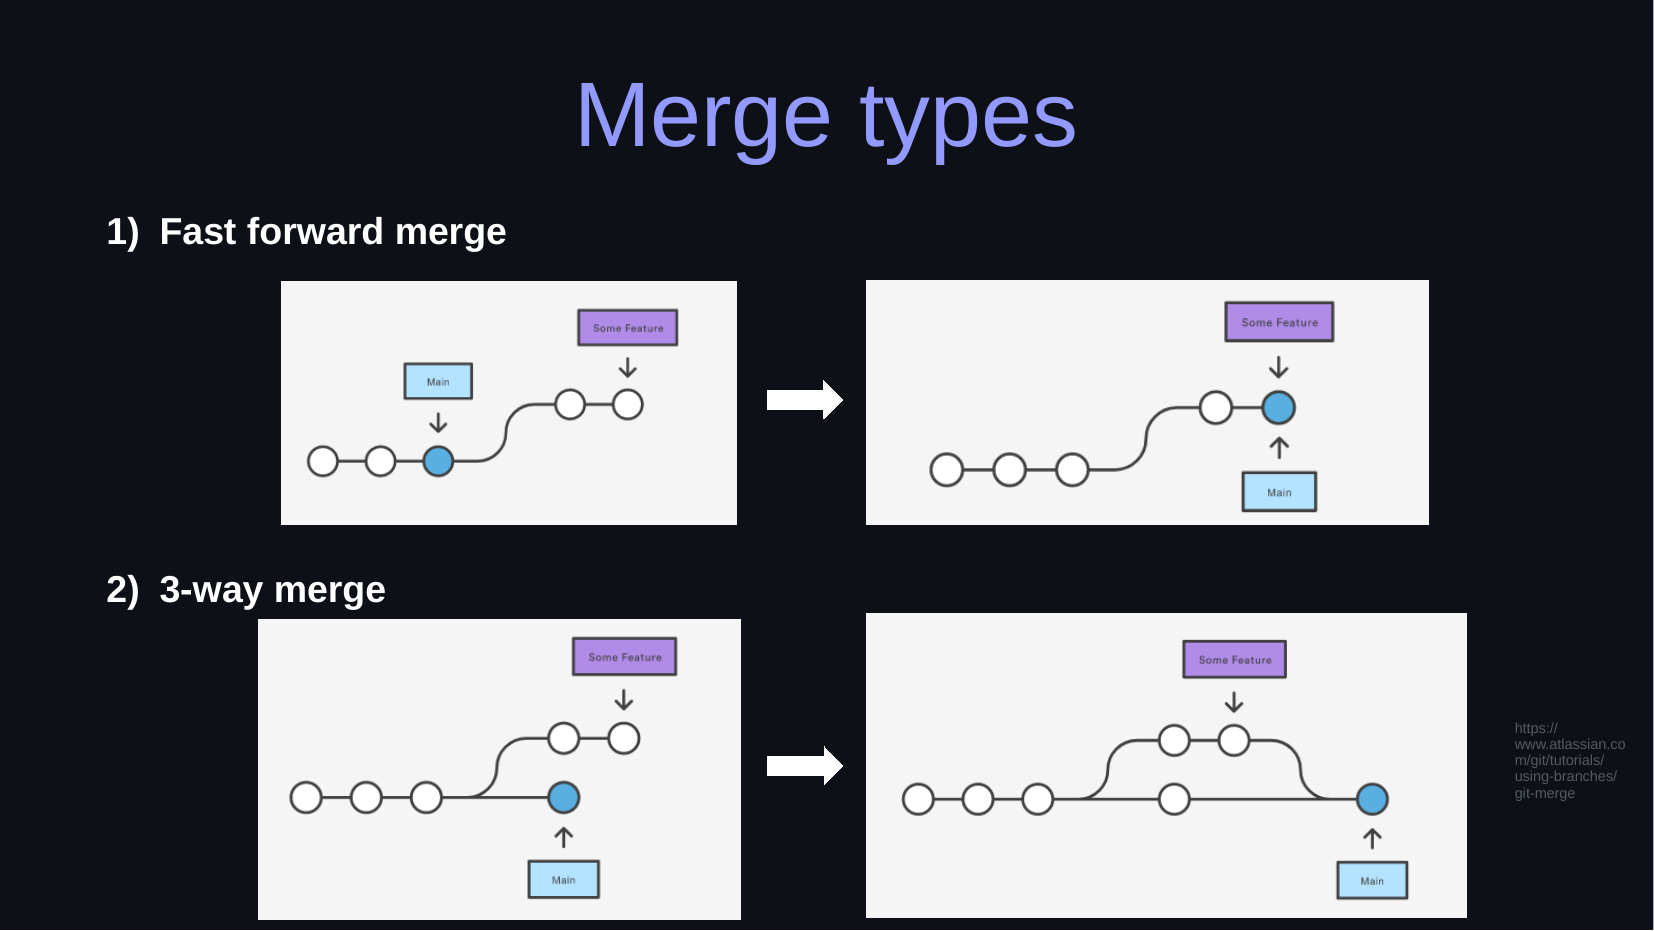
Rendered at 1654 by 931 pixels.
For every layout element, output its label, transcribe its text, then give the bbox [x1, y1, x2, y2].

title Merge types [82, 37, 1571, 193]
picture [866, 280, 1429, 525]
text_box [767, 746, 843, 785]
text_box https://www.atlassian.com/git/tutorials/using-branches/git-merge [1500, 712, 1650, 809]
picture [258, 619, 741, 920]
picture [281, 281, 737, 526]
picture [866, 613, 1467, 918]
list Fast forward merge 3-way merge [88, 210, 1577, 931]
text_box [767, 380, 843, 419]
